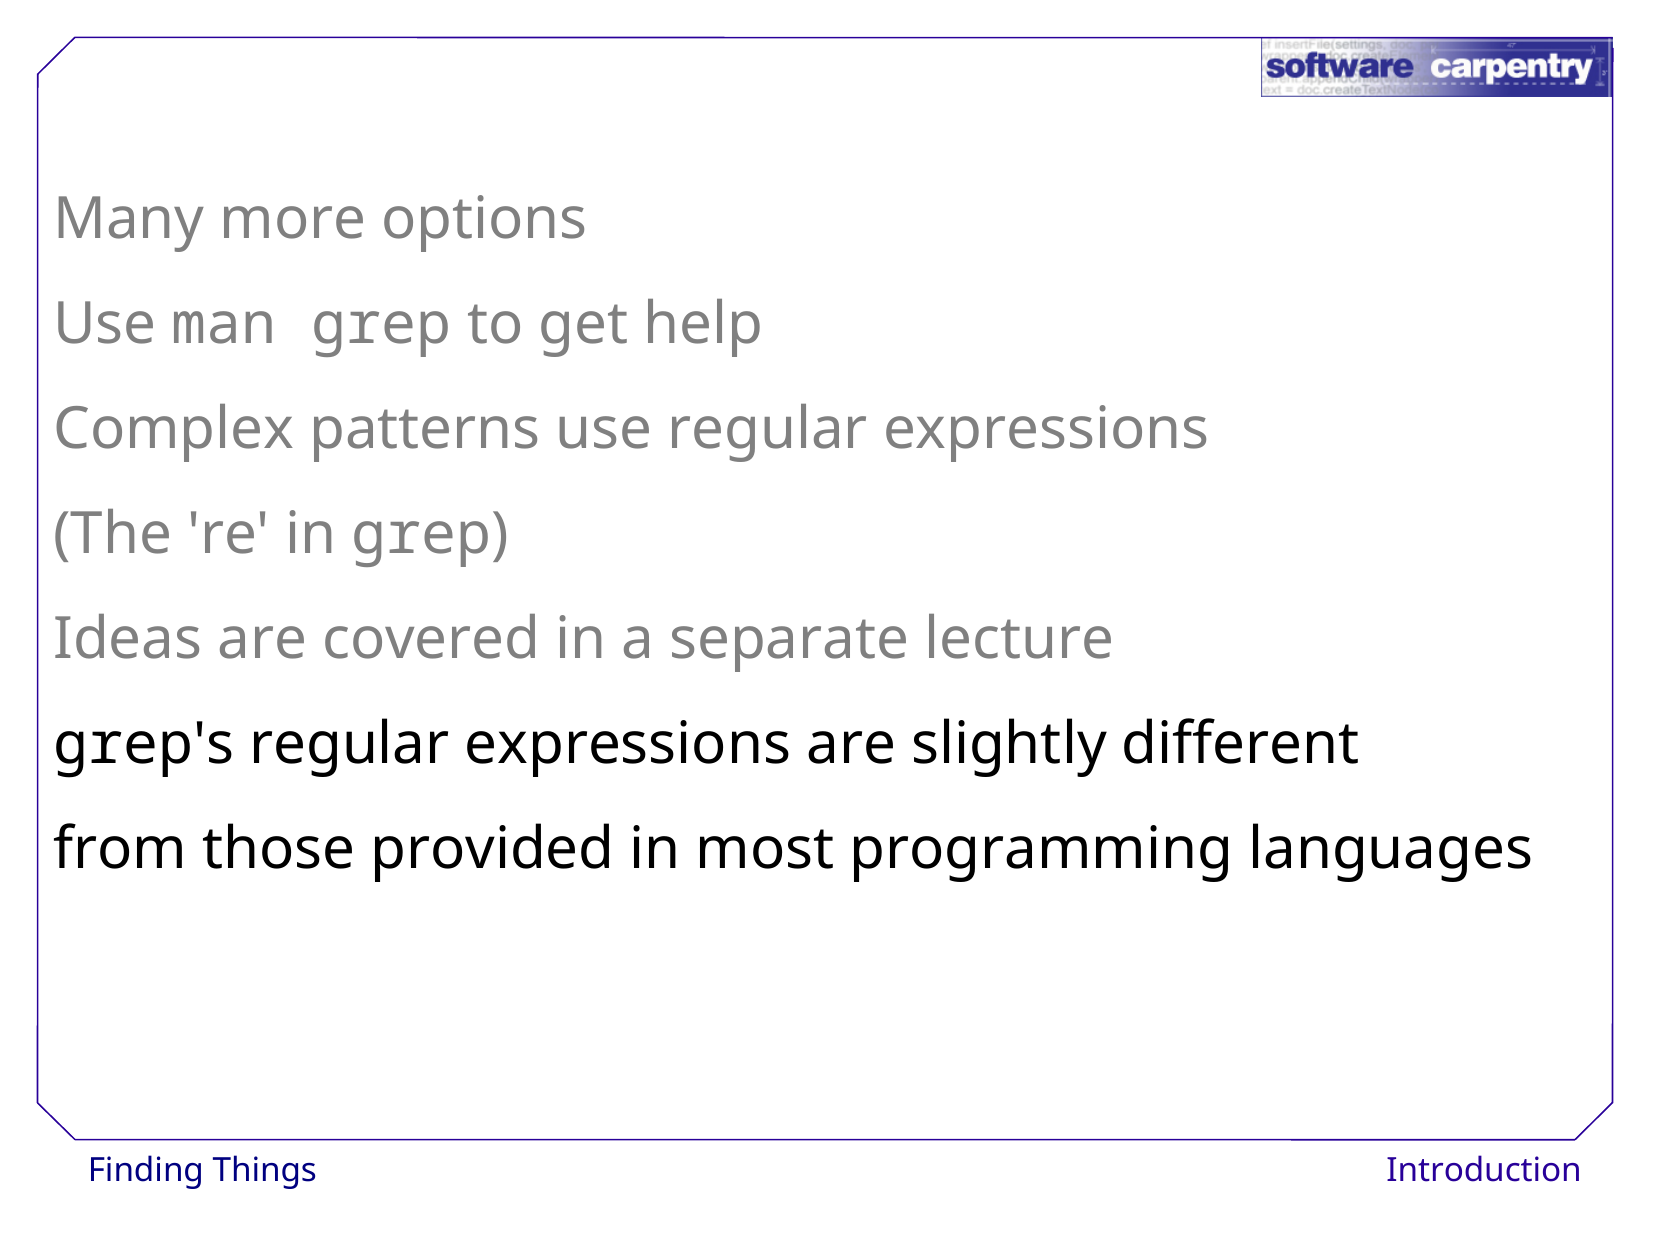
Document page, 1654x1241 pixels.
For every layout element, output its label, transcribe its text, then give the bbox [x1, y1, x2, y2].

picture [1261, 39, 1613, 97]
text_box Many more options Use man grep to get help Complex patterns use regular expressions (The 're' in grep) Ideas are covered in a separate lecture grep's regular expressions are slightly different from those provided in most programming languages [38, 138, 1654, 889]
